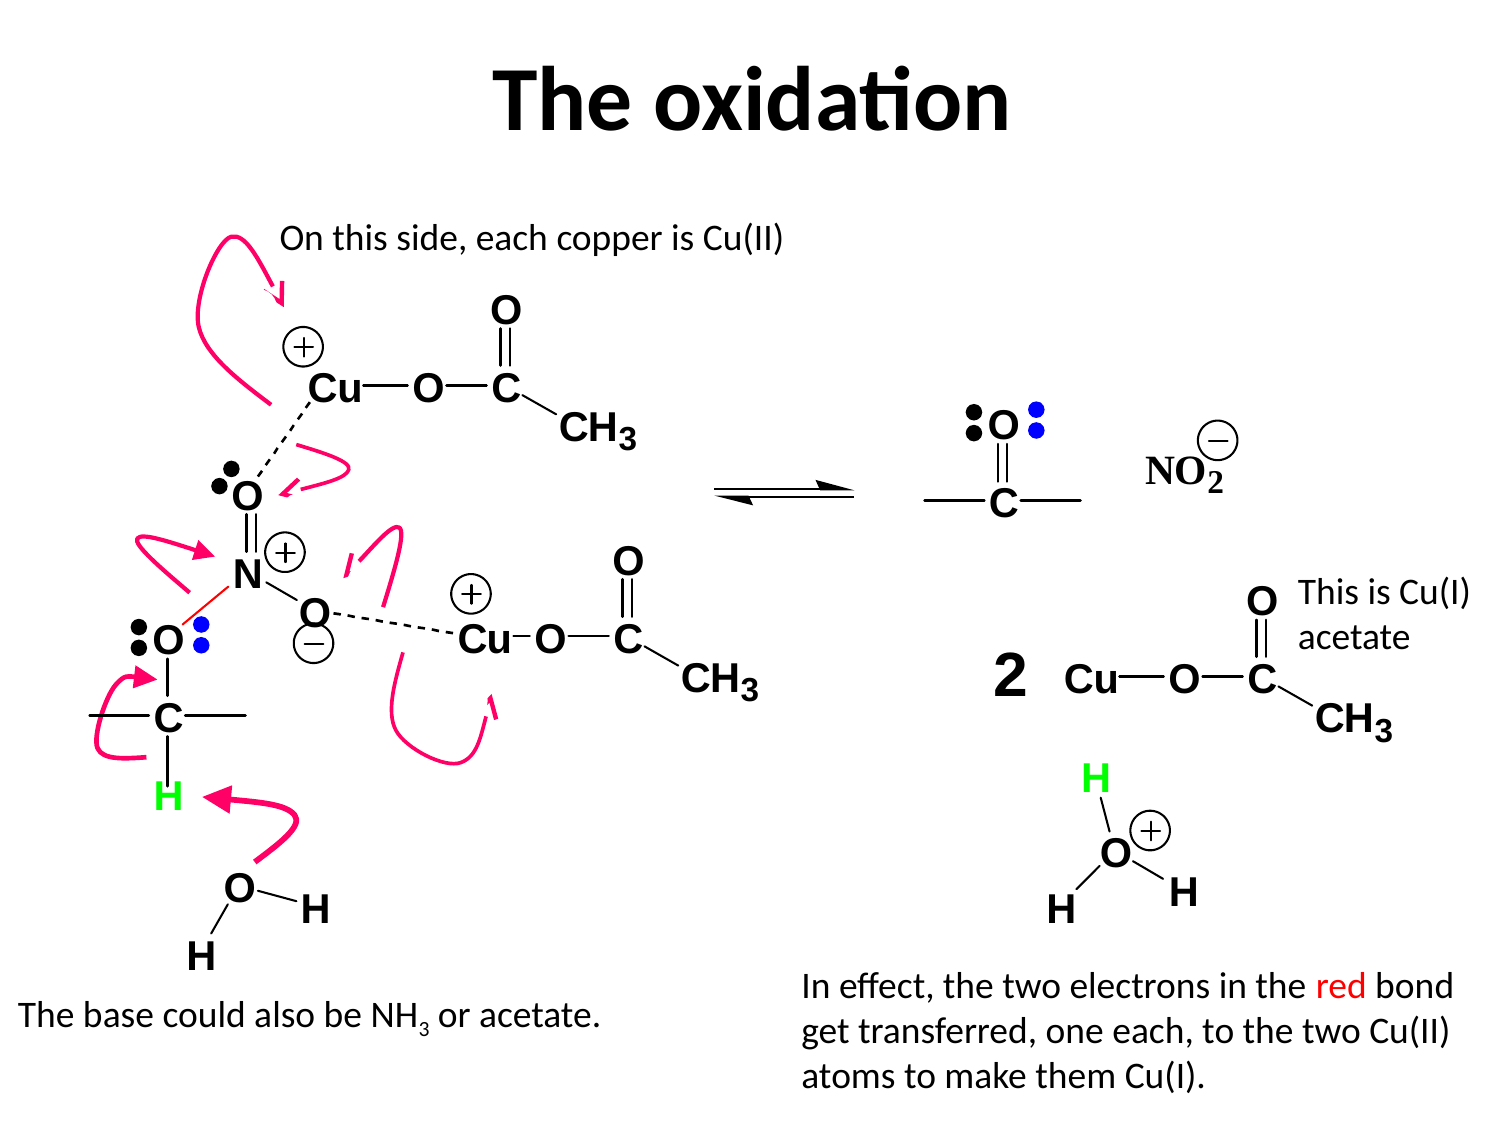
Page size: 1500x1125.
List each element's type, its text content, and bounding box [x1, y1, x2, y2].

text_box This is Cu(I) acetate [1396, 559, 1500, 665]
text_box On this side, each copper is Cu(II) [264, 205, 800, 266]
picture [81, 287, 1396, 976]
text_box The base could also be NH3 or acetate. [3, 982, 617, 1049]
text_box In effect, the two electrons in the red bond get transferred, one each, to the two Cu(II) atoms to make them Cu(I). [786, 953, 1500, 1104]
title The oxidation [77, 0, 1428, 188]
